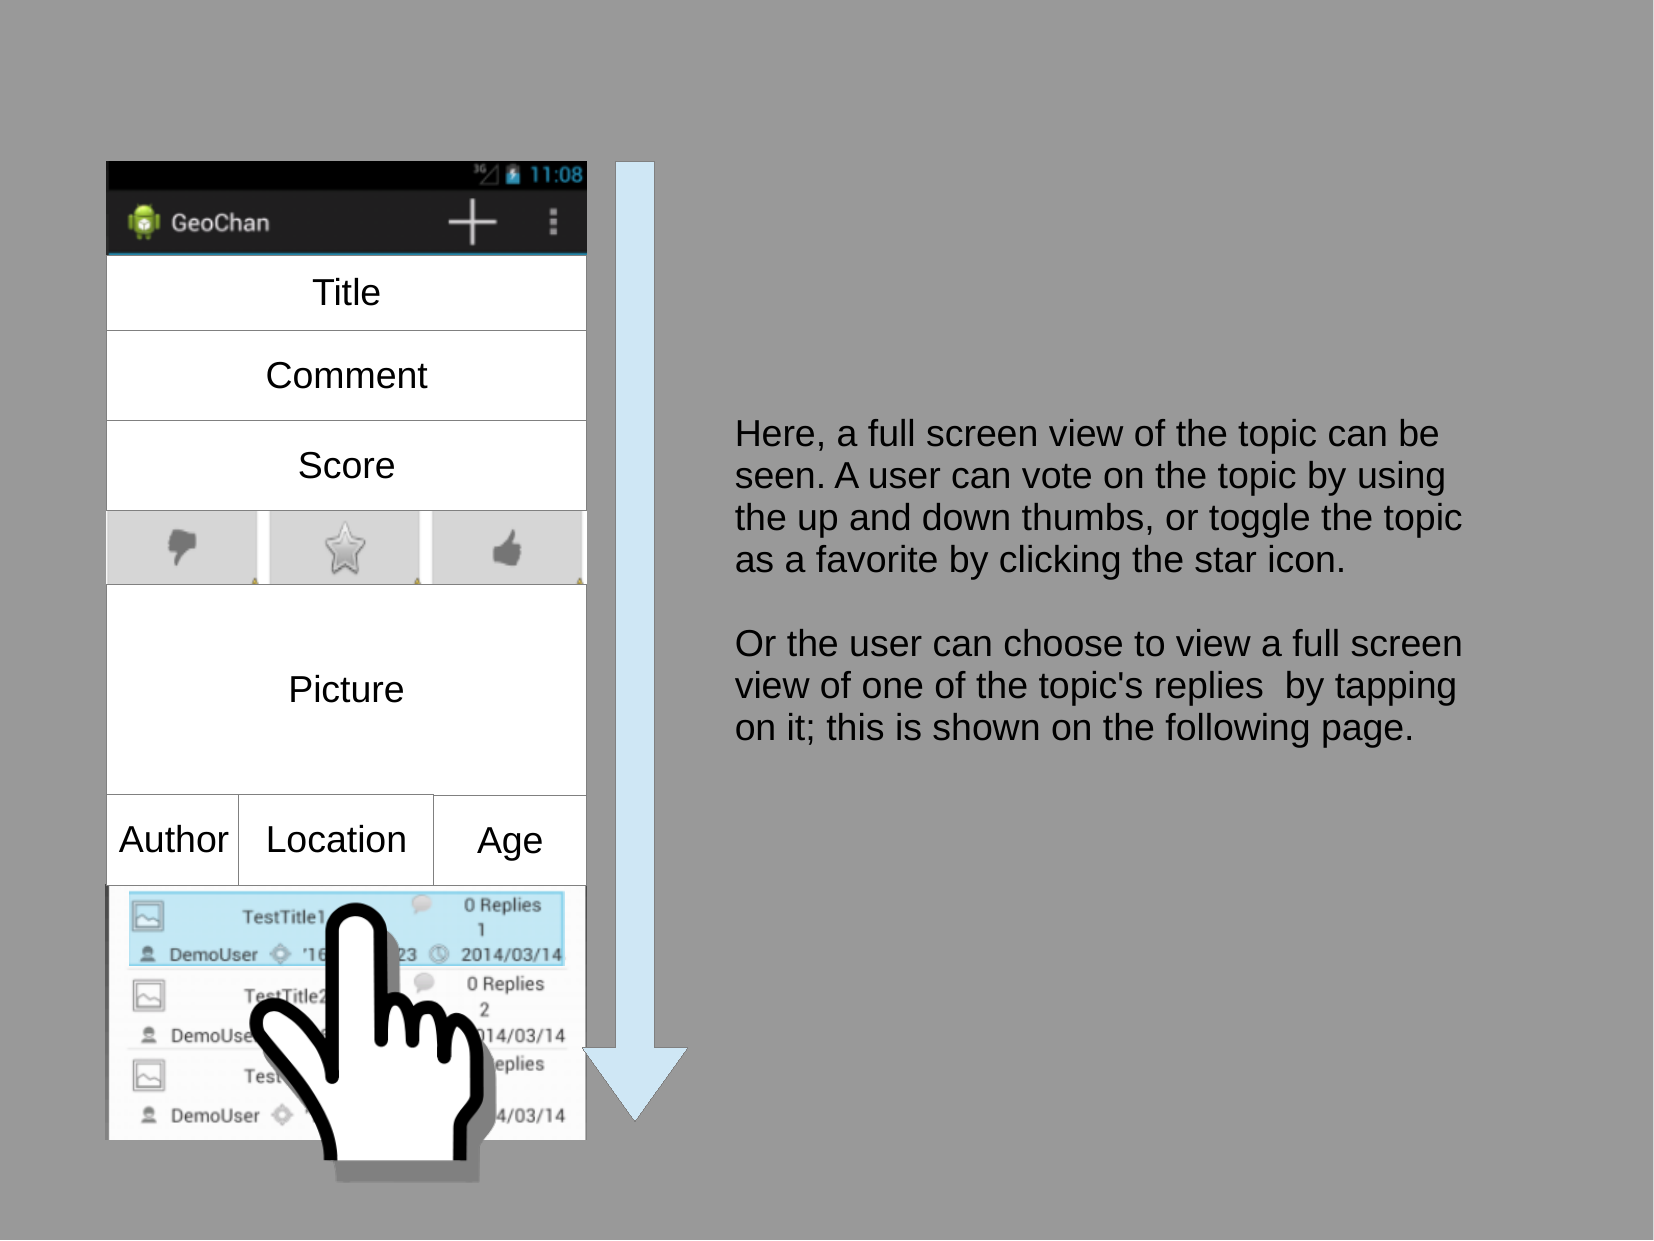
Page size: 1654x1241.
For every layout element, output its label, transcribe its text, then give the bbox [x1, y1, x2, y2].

picture [105, 884, 587, 1203]
text_box Author [106, 794, 238, 886]
picture [106, 161, 587, 256]
text_box Here, a full screen view of the topic can be seen. A user can vote on the topic by using the up and down thumbs, or toggle the topic as a favorite by clicking the star icon. Or the user can choose to view a full screen view of one of the topic's replies by tapping on it; this is shown on the following page. [720, 405, 1501, 756]
picture [106, 511, 587, 584]
text_box Title [106, 256, 587, 330]
text_box Age [433, 795, 587, 886]
text_box Score [106, 421, 587, 511]
text_box Location [238, 794, 434, 886]
text_box Picture [106, 584, 587, 795]
text_box Comment [106, 330, 587, 421]
text_box [582, 161, 688, 1122]
